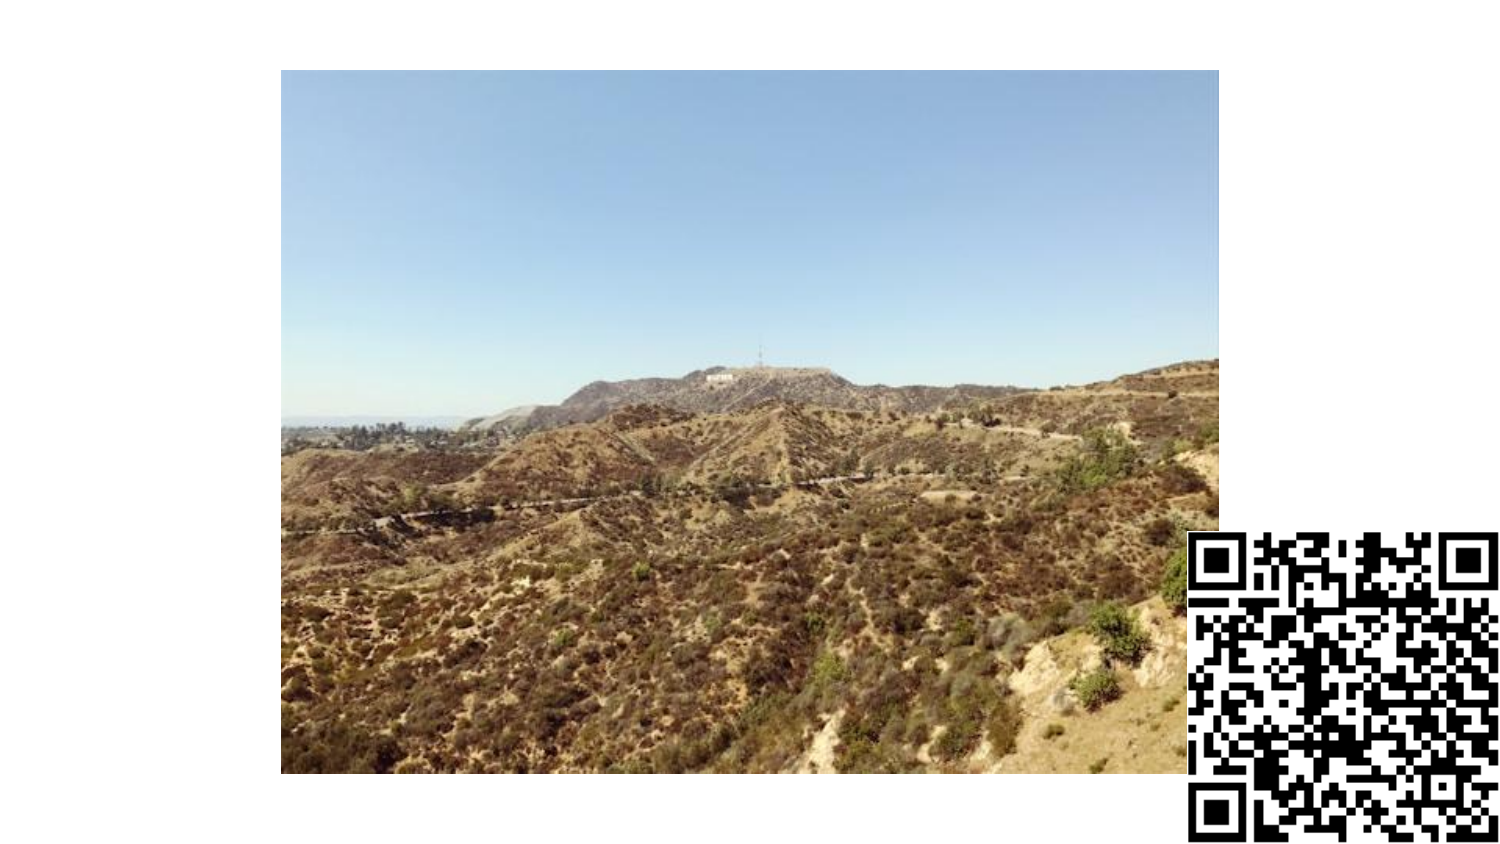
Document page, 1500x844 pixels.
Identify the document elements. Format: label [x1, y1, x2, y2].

picture [281, 70, 1500, 844]
